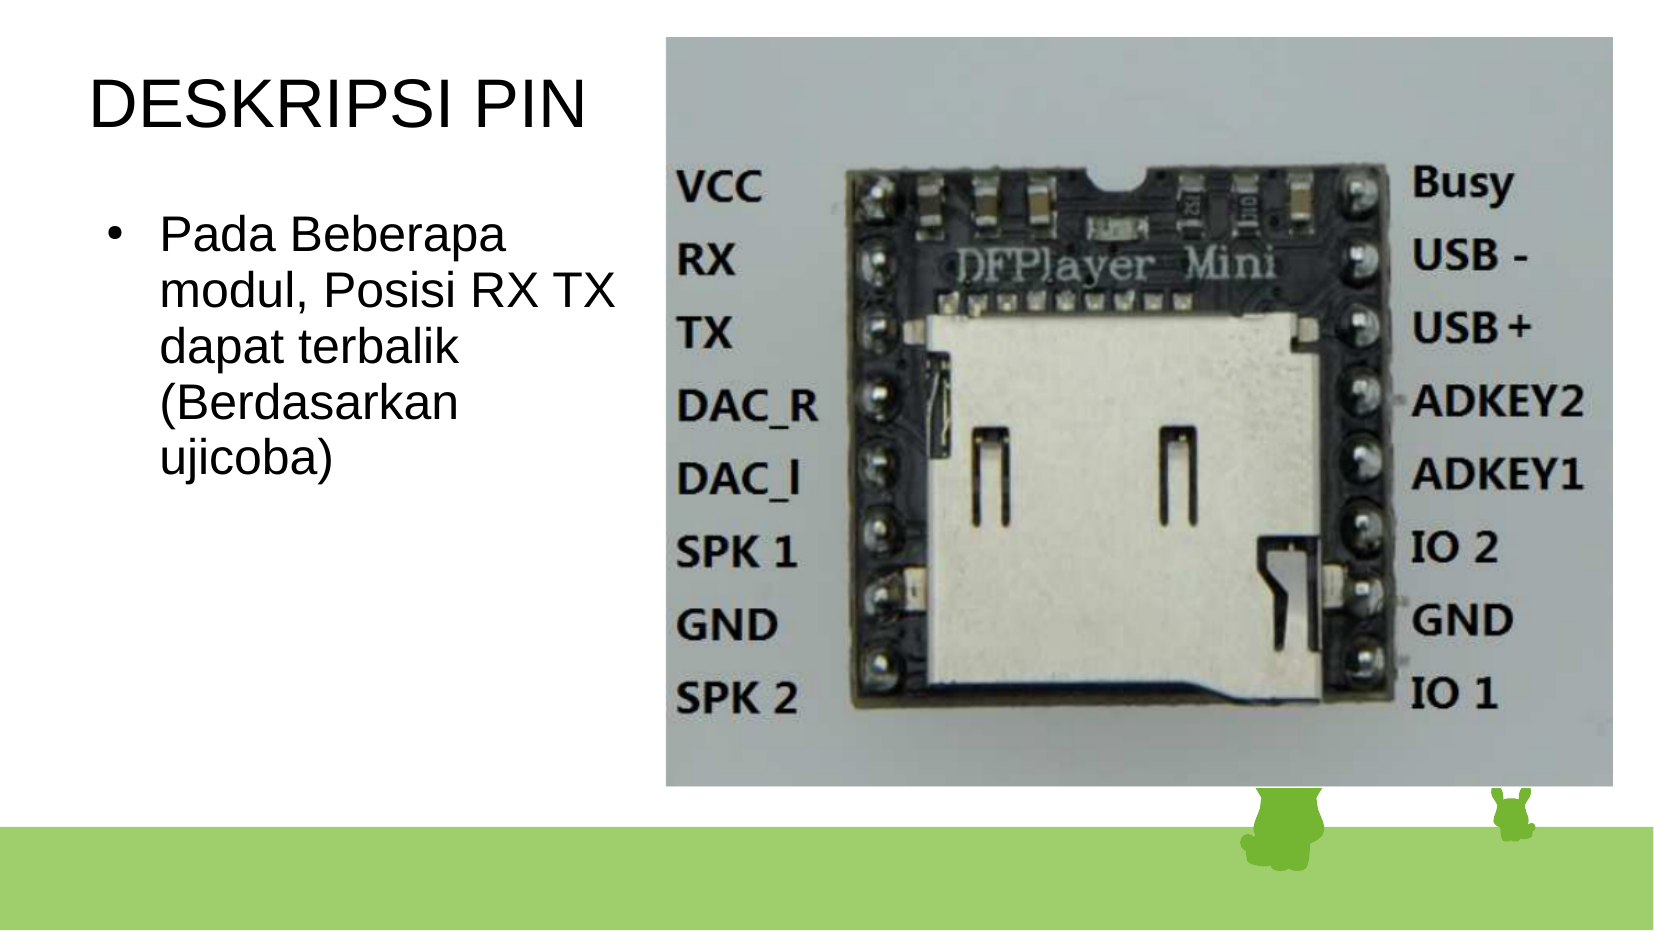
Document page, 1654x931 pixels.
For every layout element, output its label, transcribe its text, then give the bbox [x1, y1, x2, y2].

picture [662, 37, 1613, 788]
list Pada Beberapa modul, Posisi RX TX dapat terbalik (Berdasarkan ujicoba) [88, 206, 638, 739]
title DESKRIPSI PIN [88, 29, 1565, 178]
